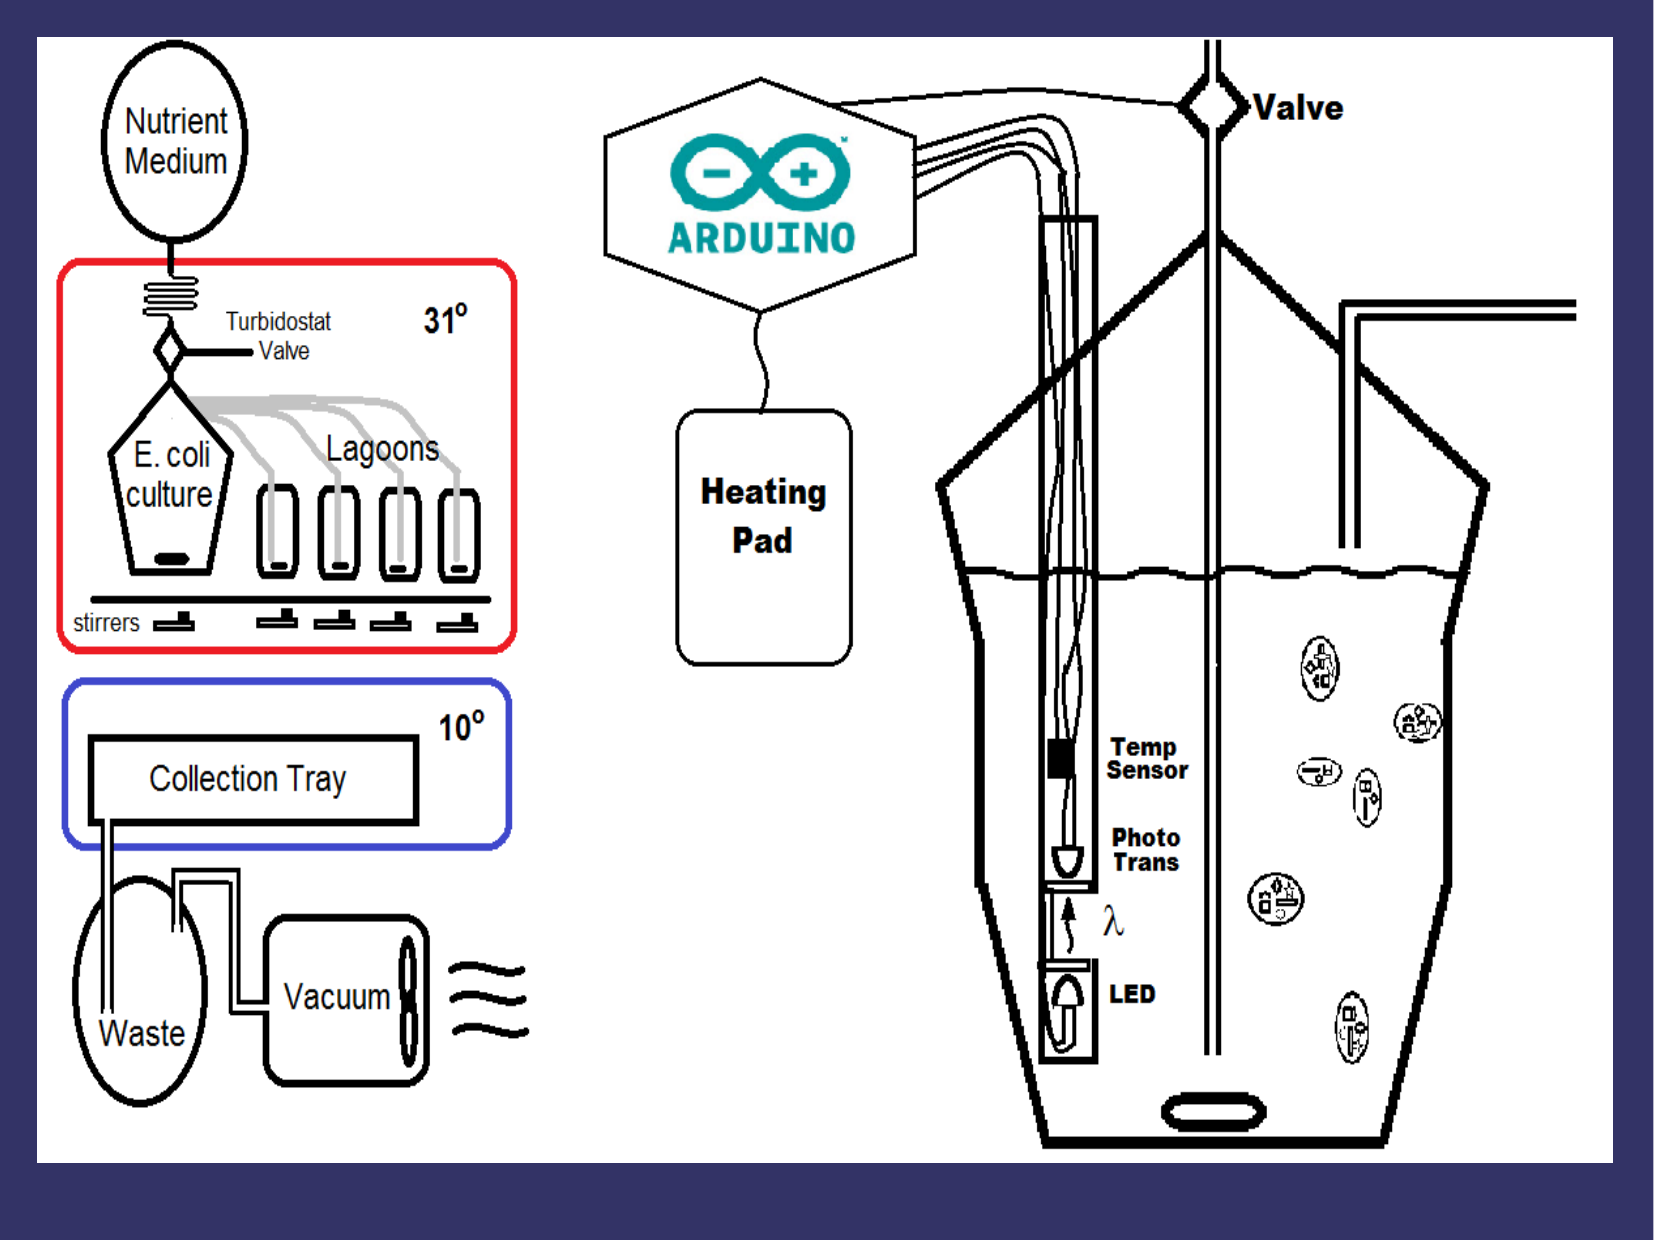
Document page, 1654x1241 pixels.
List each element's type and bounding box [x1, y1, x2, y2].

picture [37, 37, 1613, 1163]
